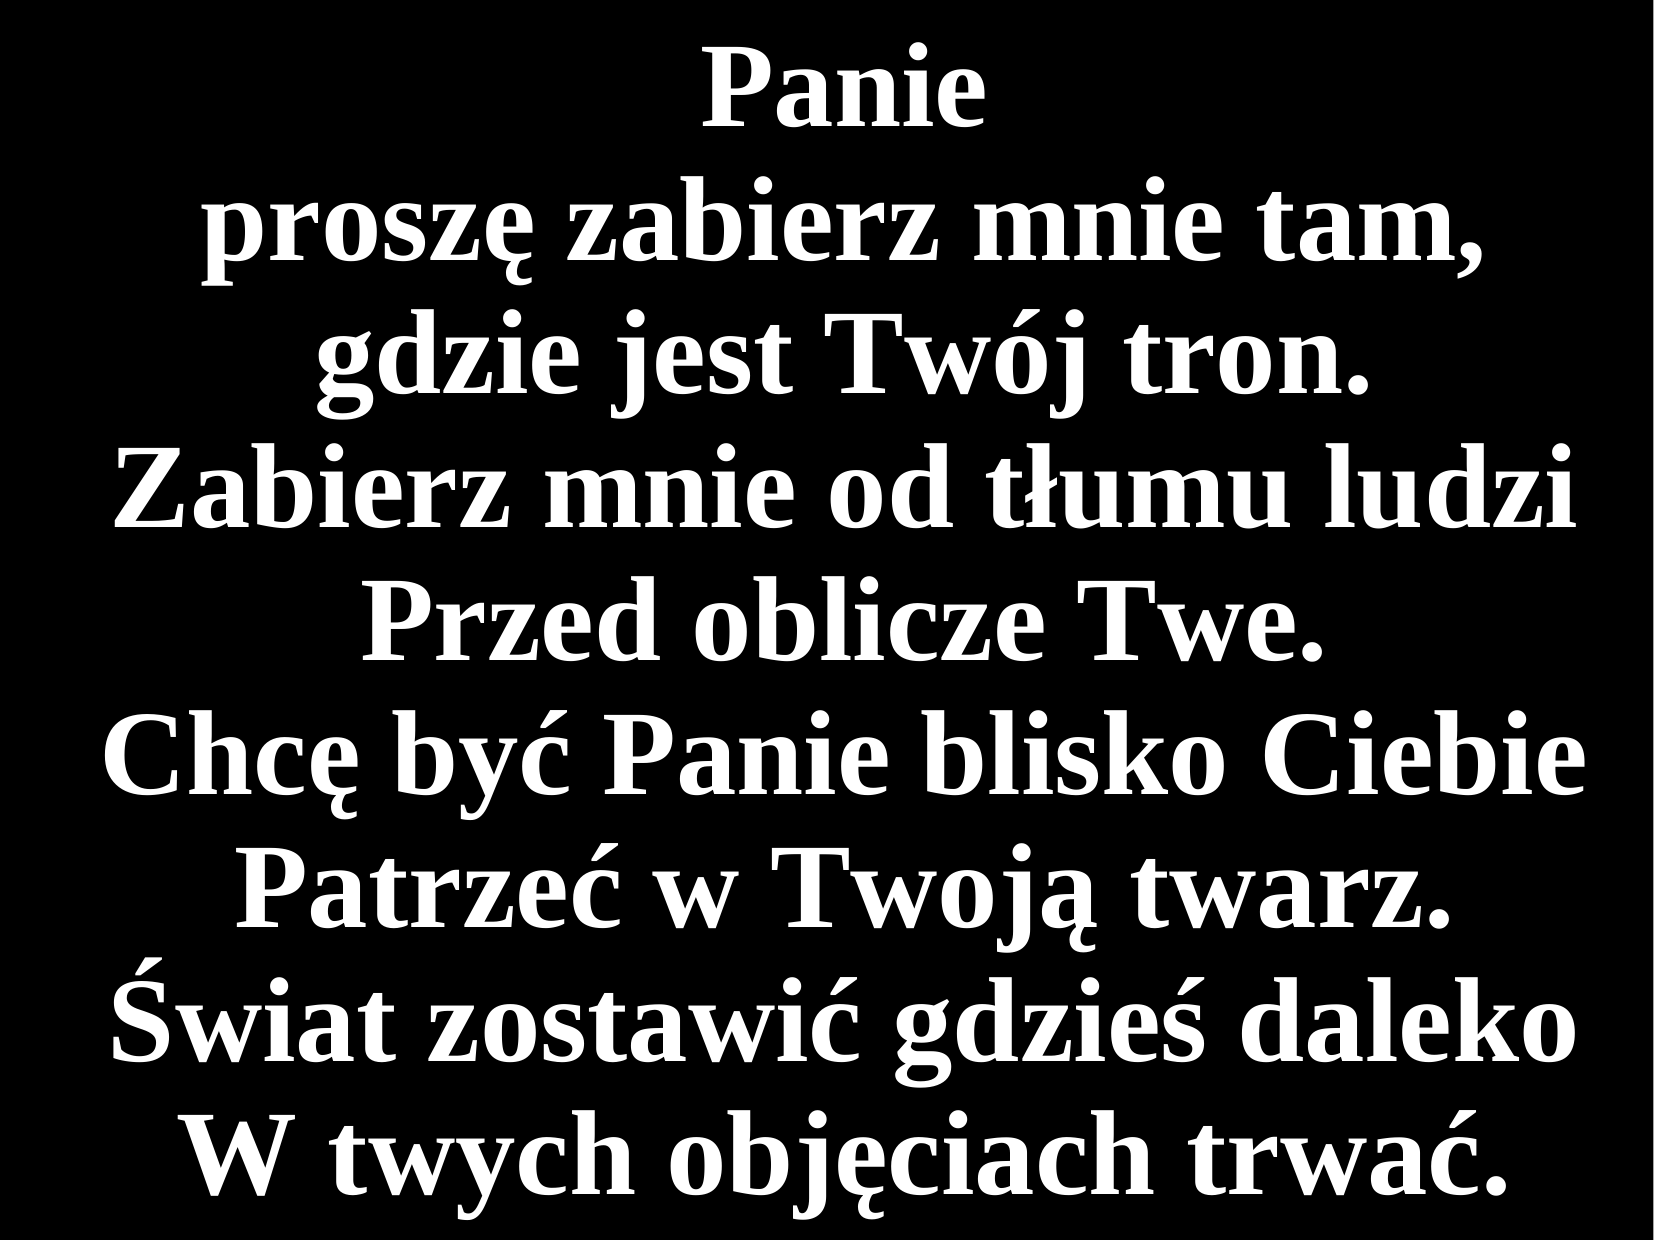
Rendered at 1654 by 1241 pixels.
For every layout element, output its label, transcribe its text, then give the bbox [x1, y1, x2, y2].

subtitle Panie proszę zabierz mnie tam, gdzie jest Twój tron. Zabierz mnie od tłumu ludzi Przed oblicze Twe. Chcę być Panie blisko Ciebie Patrzeć w Twoją twarz. Świat zostawić gdzieś daleko W twych objęciach trwać. [0, 0, 1654, 1241]
